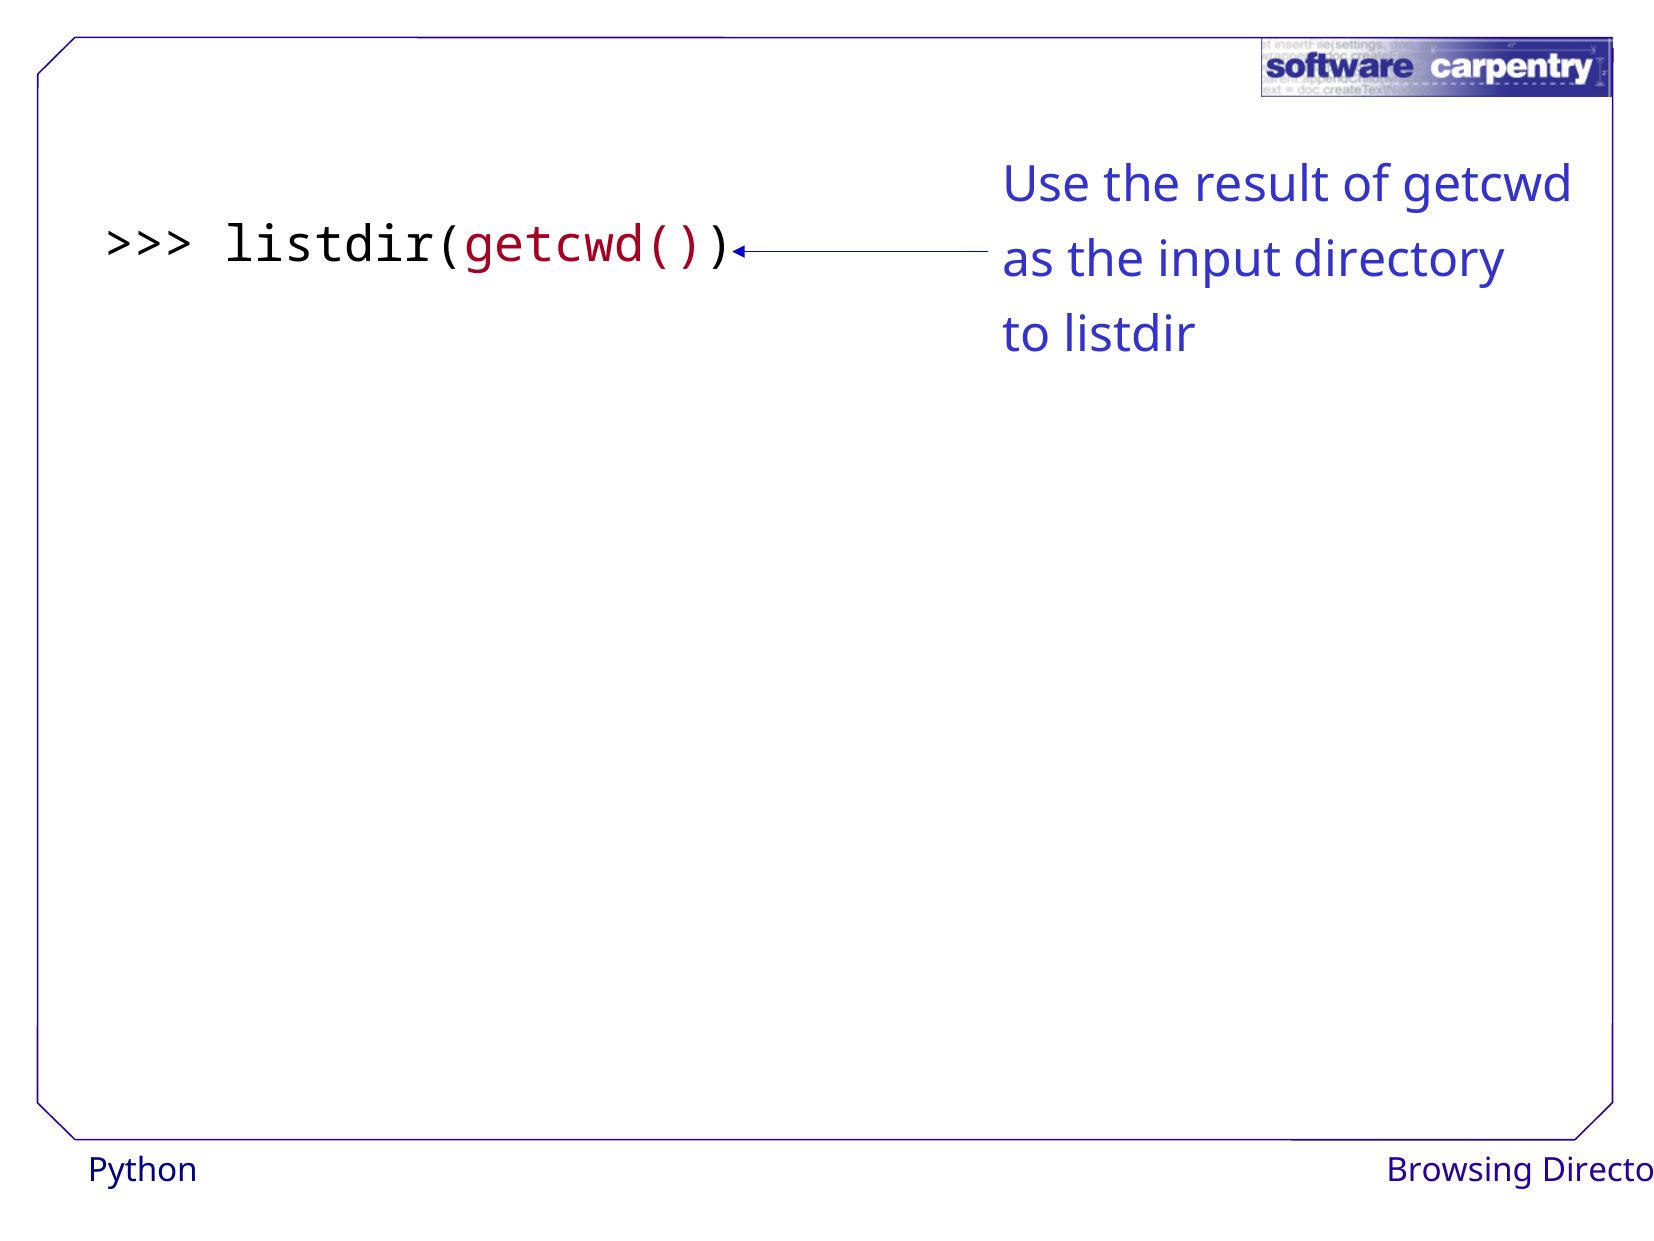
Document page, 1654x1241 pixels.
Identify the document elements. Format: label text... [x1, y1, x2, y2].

text_box >>> listdir(getcwd()) [89, 128, 1512, 1037]
text_box Use the result of getcwd as the input directory to listdir [987, 128, 1451, 290]
picture [1261, 39, 1613, 97]
